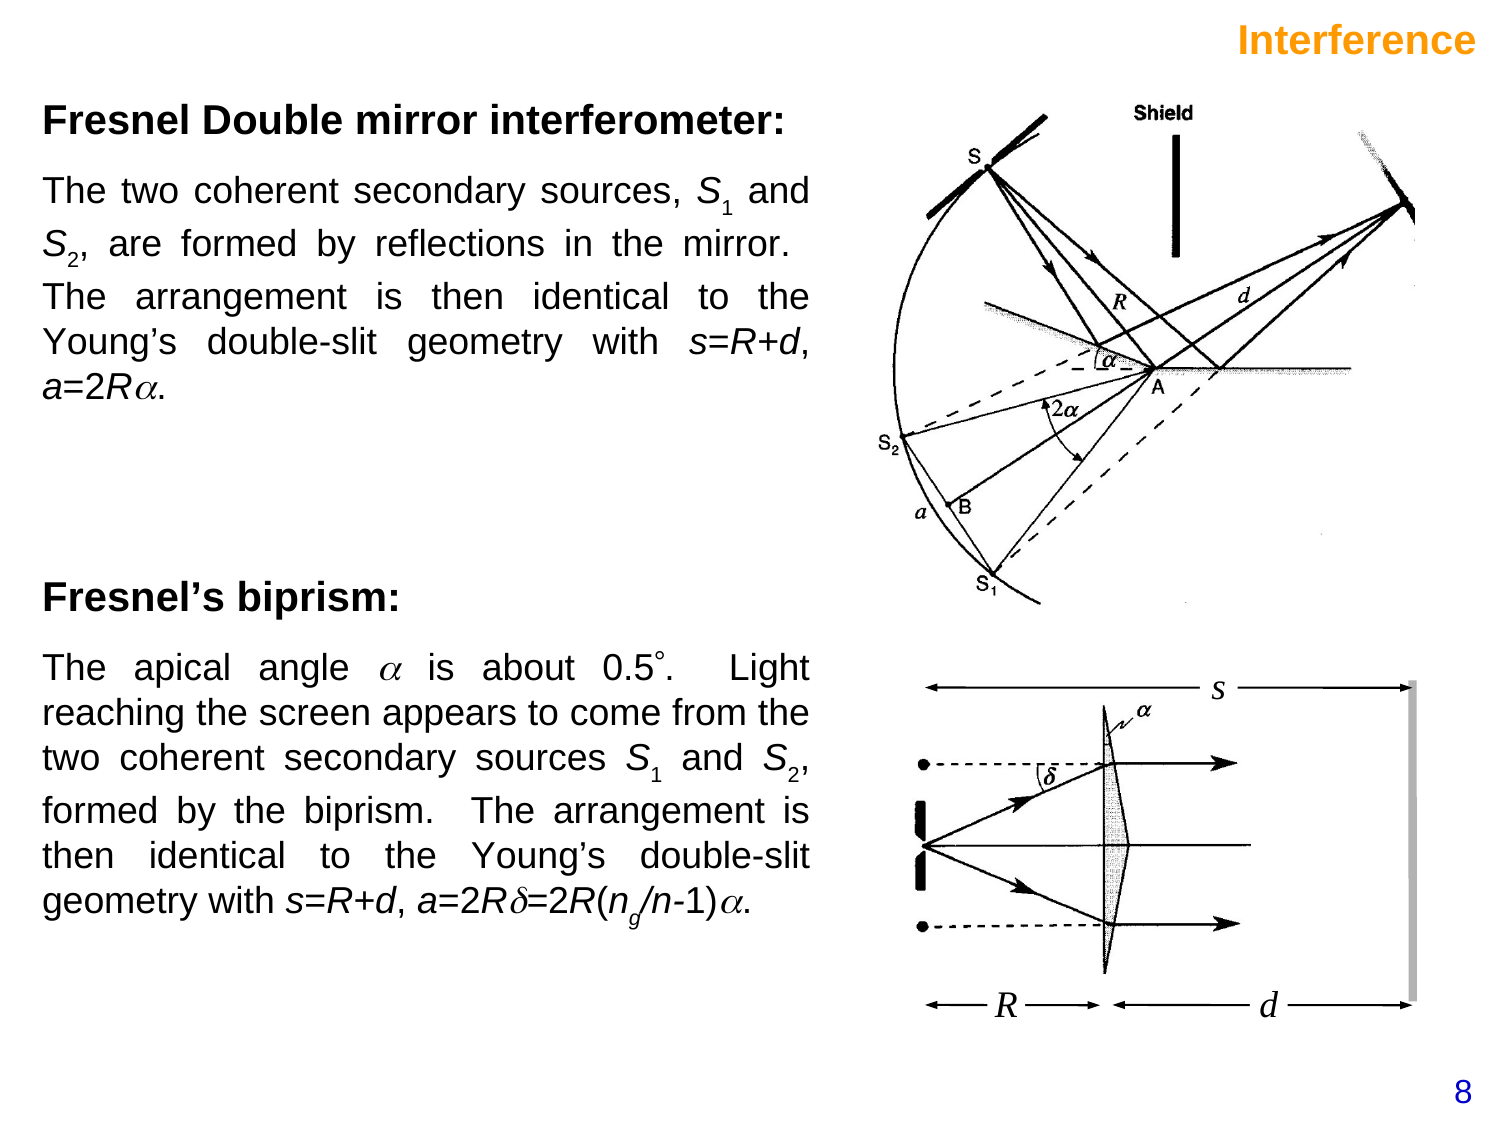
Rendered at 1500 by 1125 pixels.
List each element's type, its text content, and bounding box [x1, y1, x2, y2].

text_box Fresnel Double mirror interferometer: The two coherent secondary sources, S1 and S2, are formed by reflections in the mirror. The arrangement is then identical to the Young’s double-slit geometry with s=R+d, a=2R. Fresnel’s biprism: The apical angle  is about 0.5. Light reaching the screen appears to come from the two coherent secondary sources S1 and S2, formed by the biprism. The arrangement is then identical to the Young’s double-slit geometry with s=R+d, a=2R=2R(ng/n-1). [27, 85, 826, 938]
text_box Interference [1237, 12, 1488, 63]
picture [912, 692, 1251, 974]
text_box d [1249, 979, 1288, 1025]
text_box s [1199, 662, 1238, 708]
text_box <number> [1324, 1062, 1488, 1107]
picture [862, 87, 1415, 611]
text_box R [987, 979, 1026, 1026]
